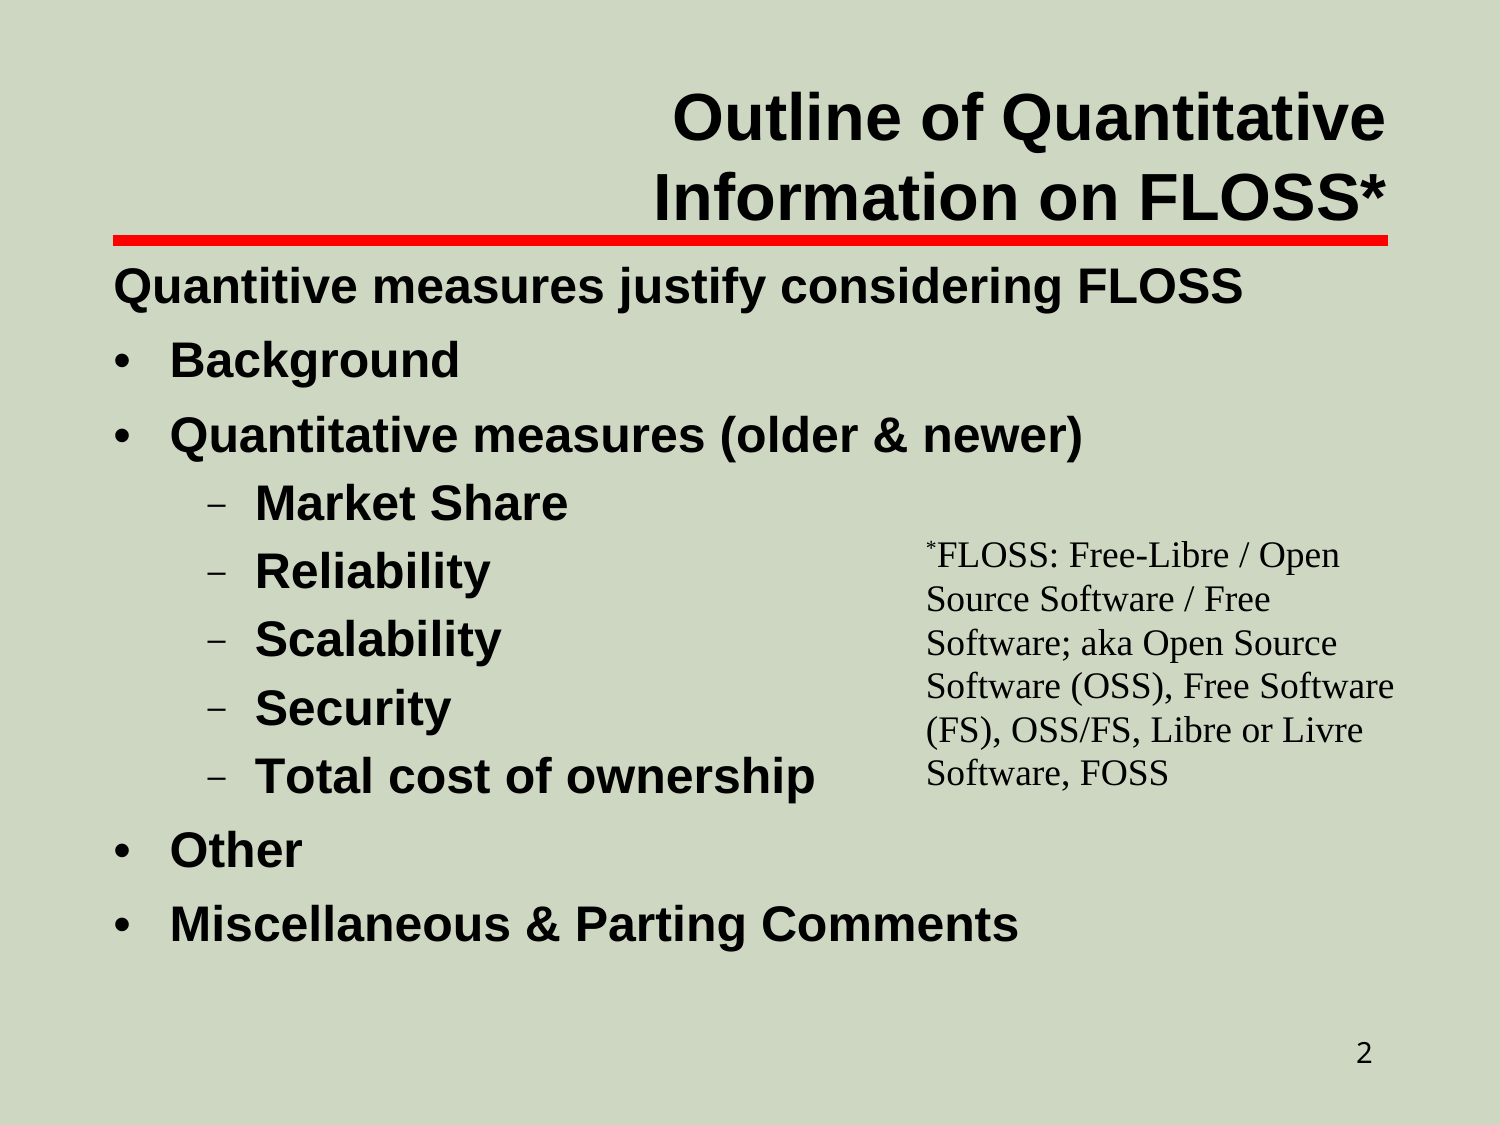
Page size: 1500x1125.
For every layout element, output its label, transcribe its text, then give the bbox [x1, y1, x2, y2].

title Outline of Quantitative Information on FLOSS* [337, 77, 1388, 233]
list Quantitive measures justify considering FLOSS Background Quantitative measures (older & newer) Market Share Reliability Scalability Security Total cost of ownership Other Miscellaneous & Parting Comments [113, 262, 1395, 1081]
text_box *FLOSS: Free-Libre / Open Source Software / Free Software; aka Open Source Software (OSS), Free Software (FS), OSS/FS, Libre or Livre Software, FOSS [911, 524, 1425, 808]
